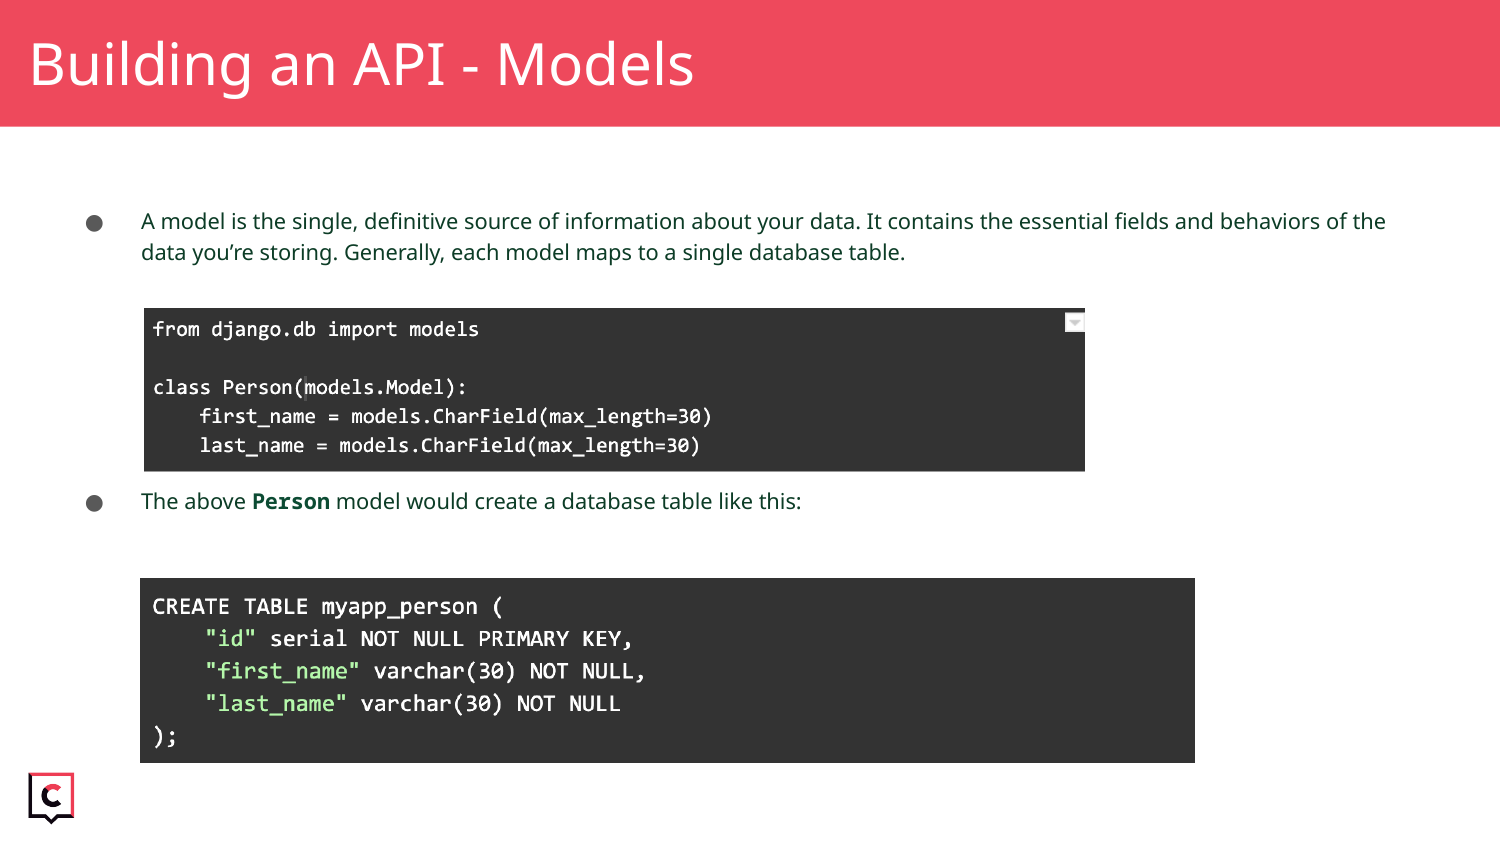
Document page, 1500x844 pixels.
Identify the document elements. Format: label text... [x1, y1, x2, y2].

list A model is the single, definitive source of information about your data. It contains the essential fields and behaviors of the data you’re storing. Generally, each model maps to a single database table. The above Person model would create a database table like this: [51, 189, 1449, 750]
picture [144, 308, 1085, 474]
picture [138, 578, 1199, 763]
picture [19, 764, 82, 830]
title Building an API - Models [13, 12, 1412, 107]
